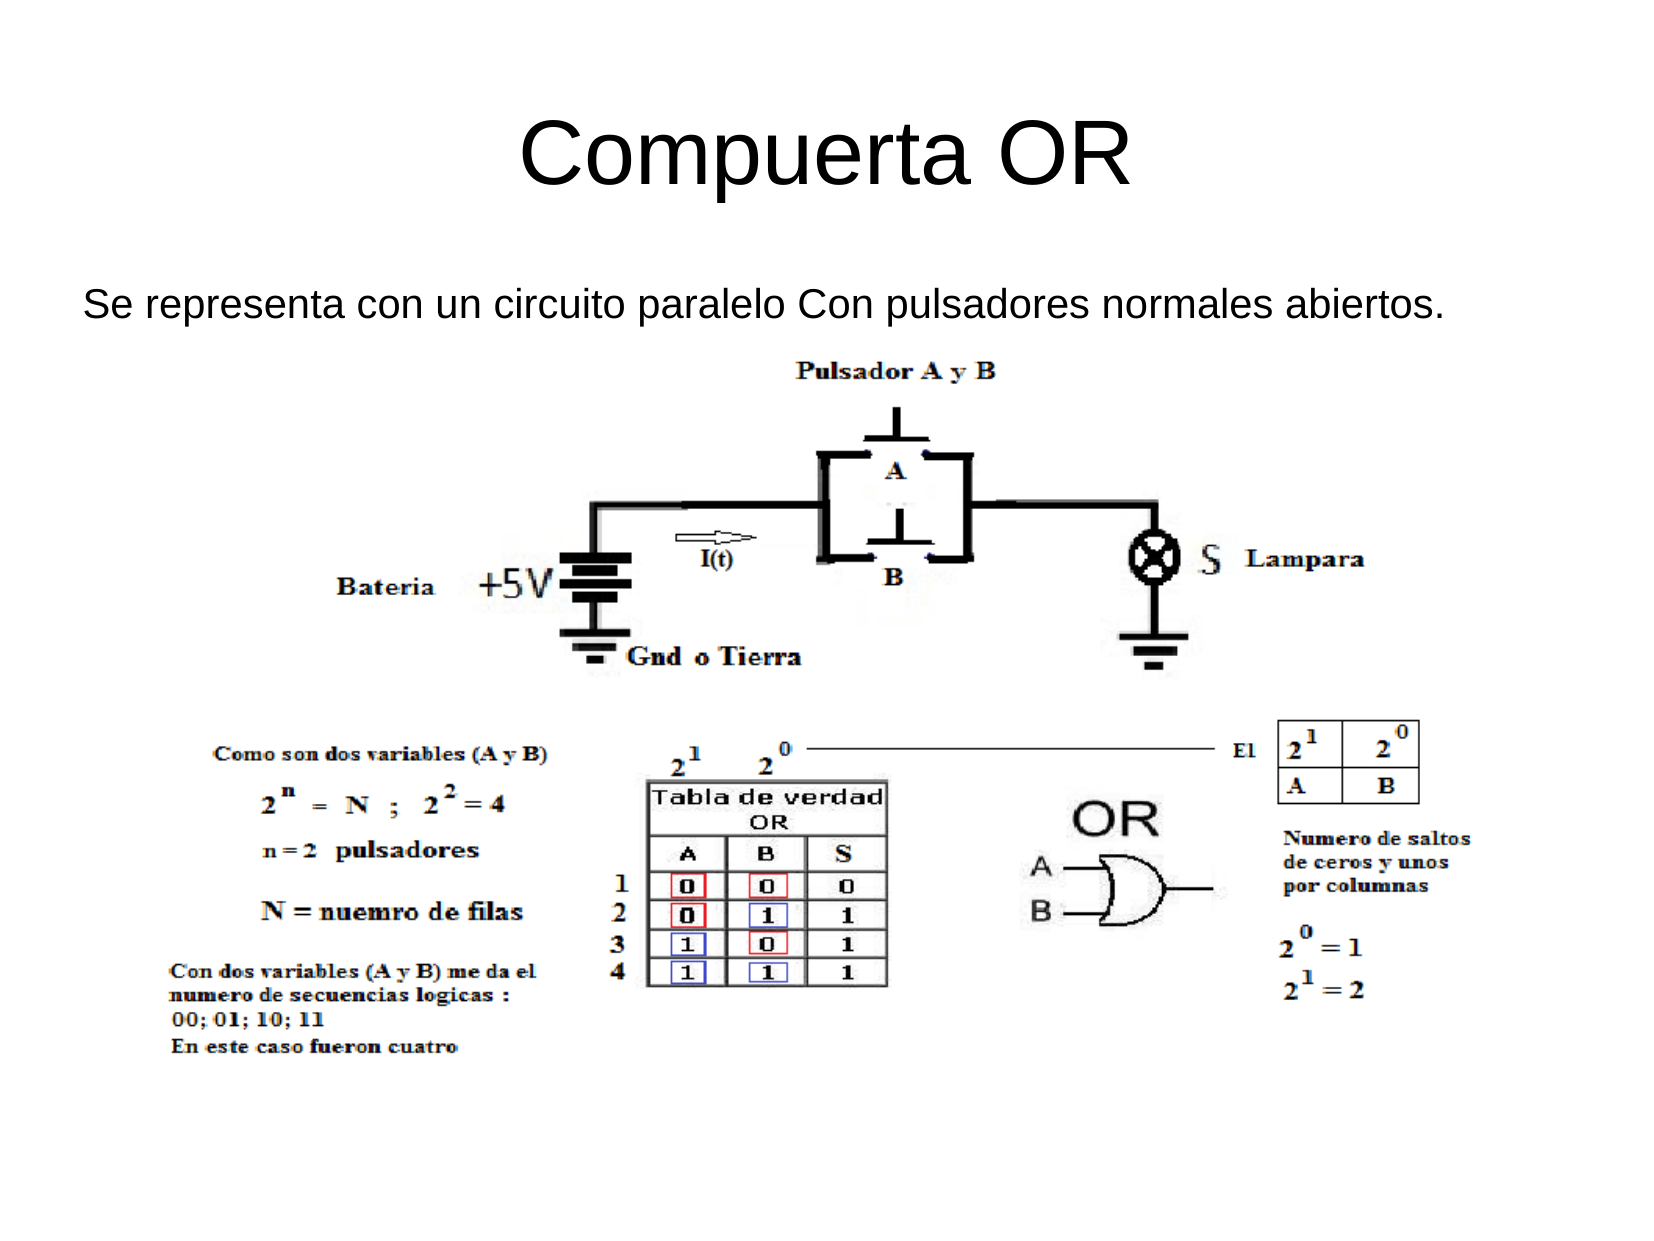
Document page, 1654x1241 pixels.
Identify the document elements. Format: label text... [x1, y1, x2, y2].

title Compuerta OR [82, 49, 1571, 257]
picture [144, 337, 1506, 1123]
subtitle Se representa con un circuito paralelo Con pulsadores normales abiertos. [82, 278, 1571, 1121]
